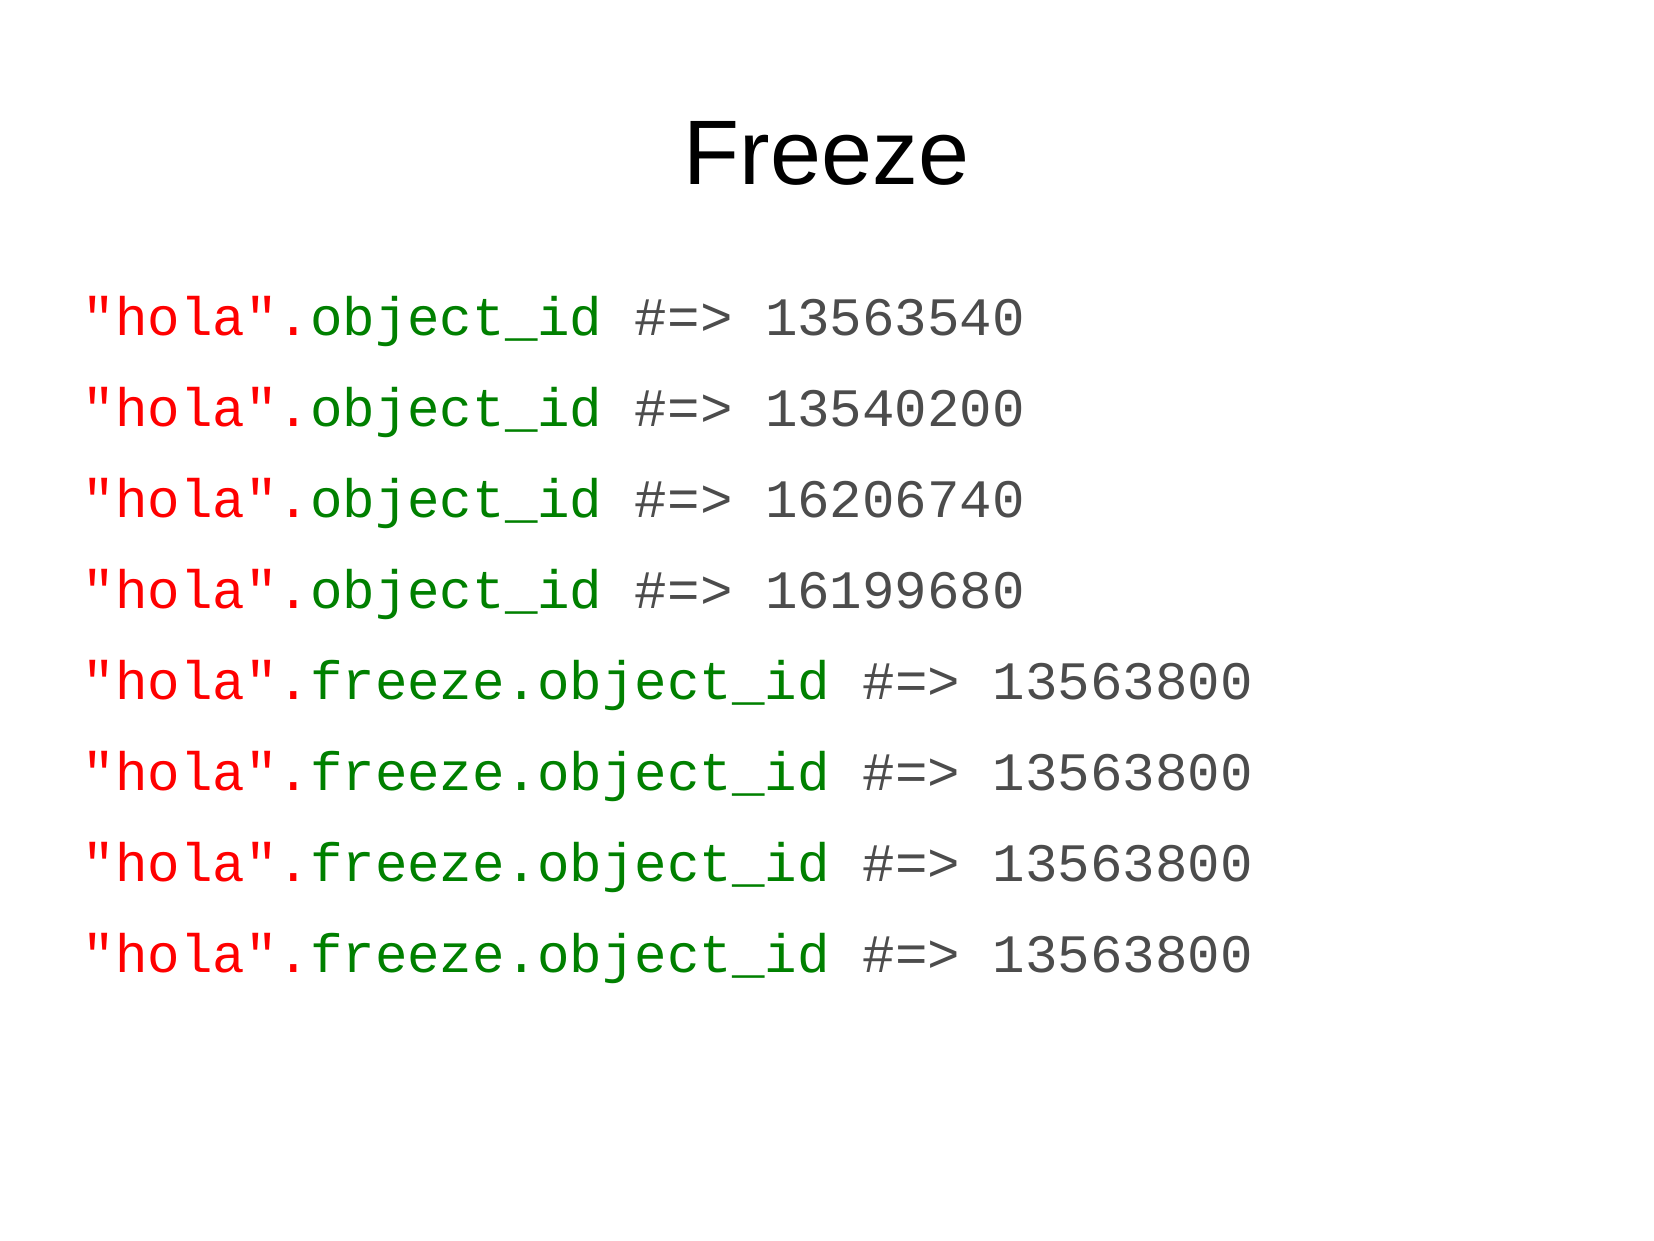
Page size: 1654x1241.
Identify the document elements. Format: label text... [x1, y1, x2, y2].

list "hola".object_id #=> 13563540 "hola".object_id #=> 13540200 "hola".object_id #=> 16206740 "hola".object_id #=> 16199680 "hola".freeze.object_id #=> 13563800 "hola".freeze.object_id #=> 13563800 "hola".freeze.object_id #=> 13563800 "hola".freeze.object_id #=> 13563800 [82, 290, 1571, 1010]
title Freeze [82, 49, 1571, 257]
